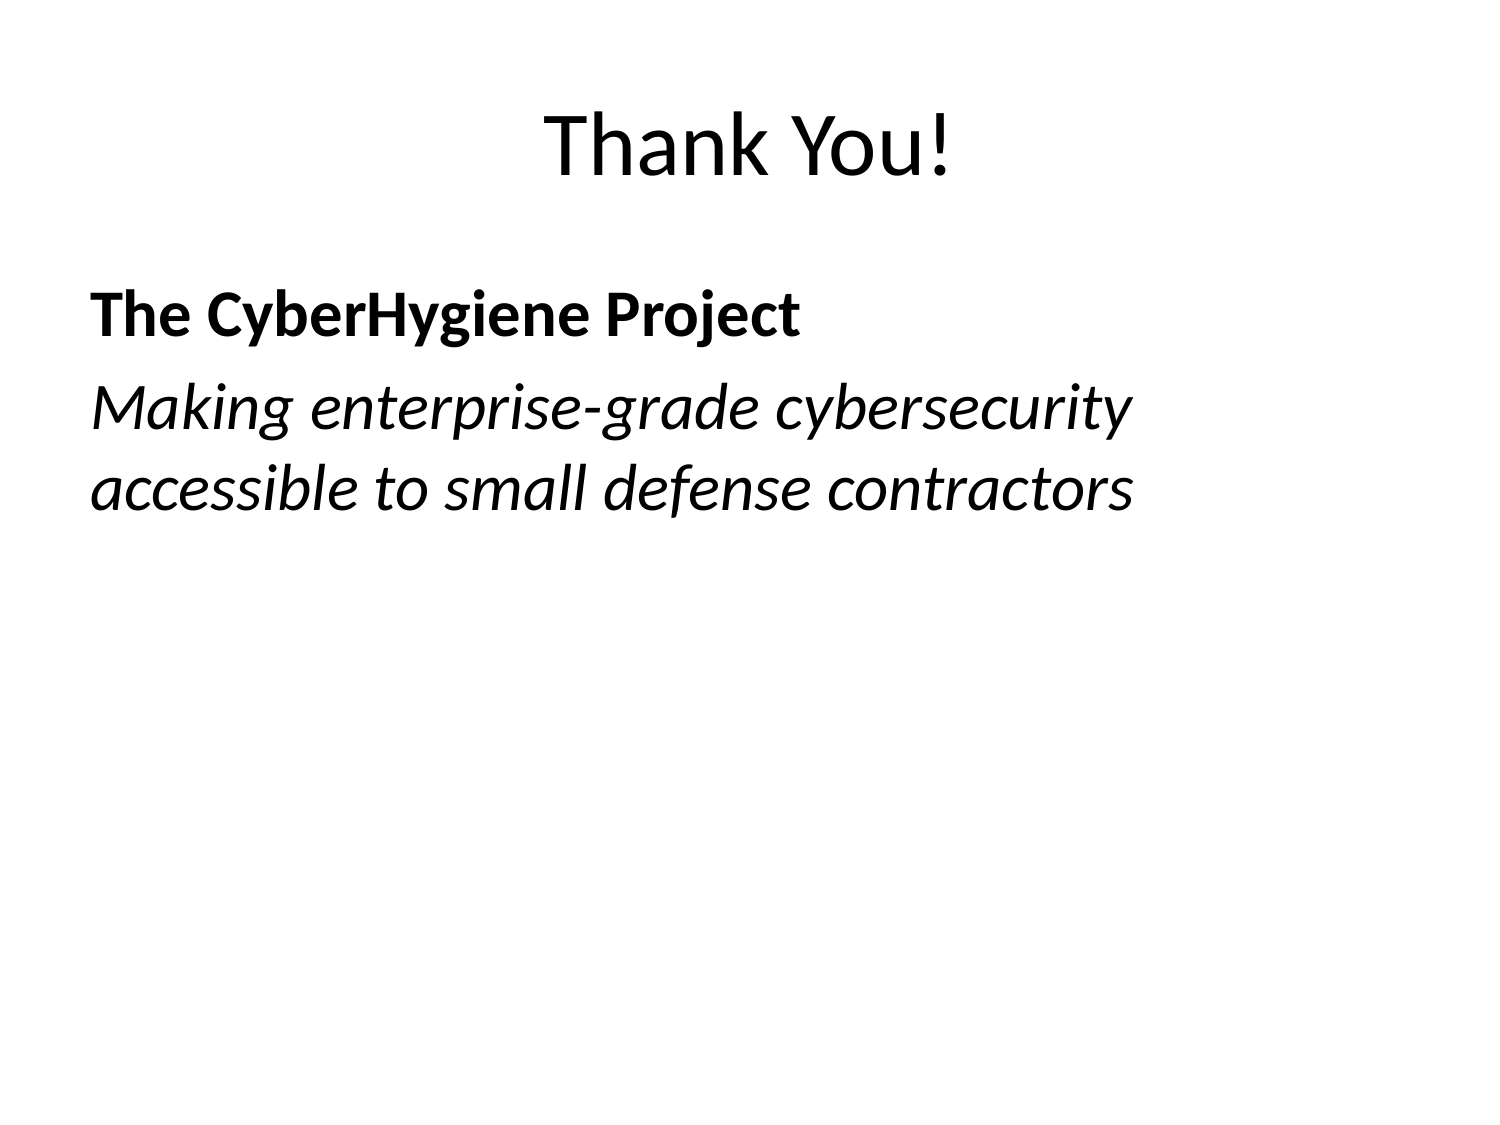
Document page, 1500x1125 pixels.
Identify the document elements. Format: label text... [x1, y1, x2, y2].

title Thank You! [75, 45, 1425, 233]
list The CyberHygiene Project Making enterprise-grade cybersecurity accessible to small defense contractors [75, 262, 1425, 1005]
